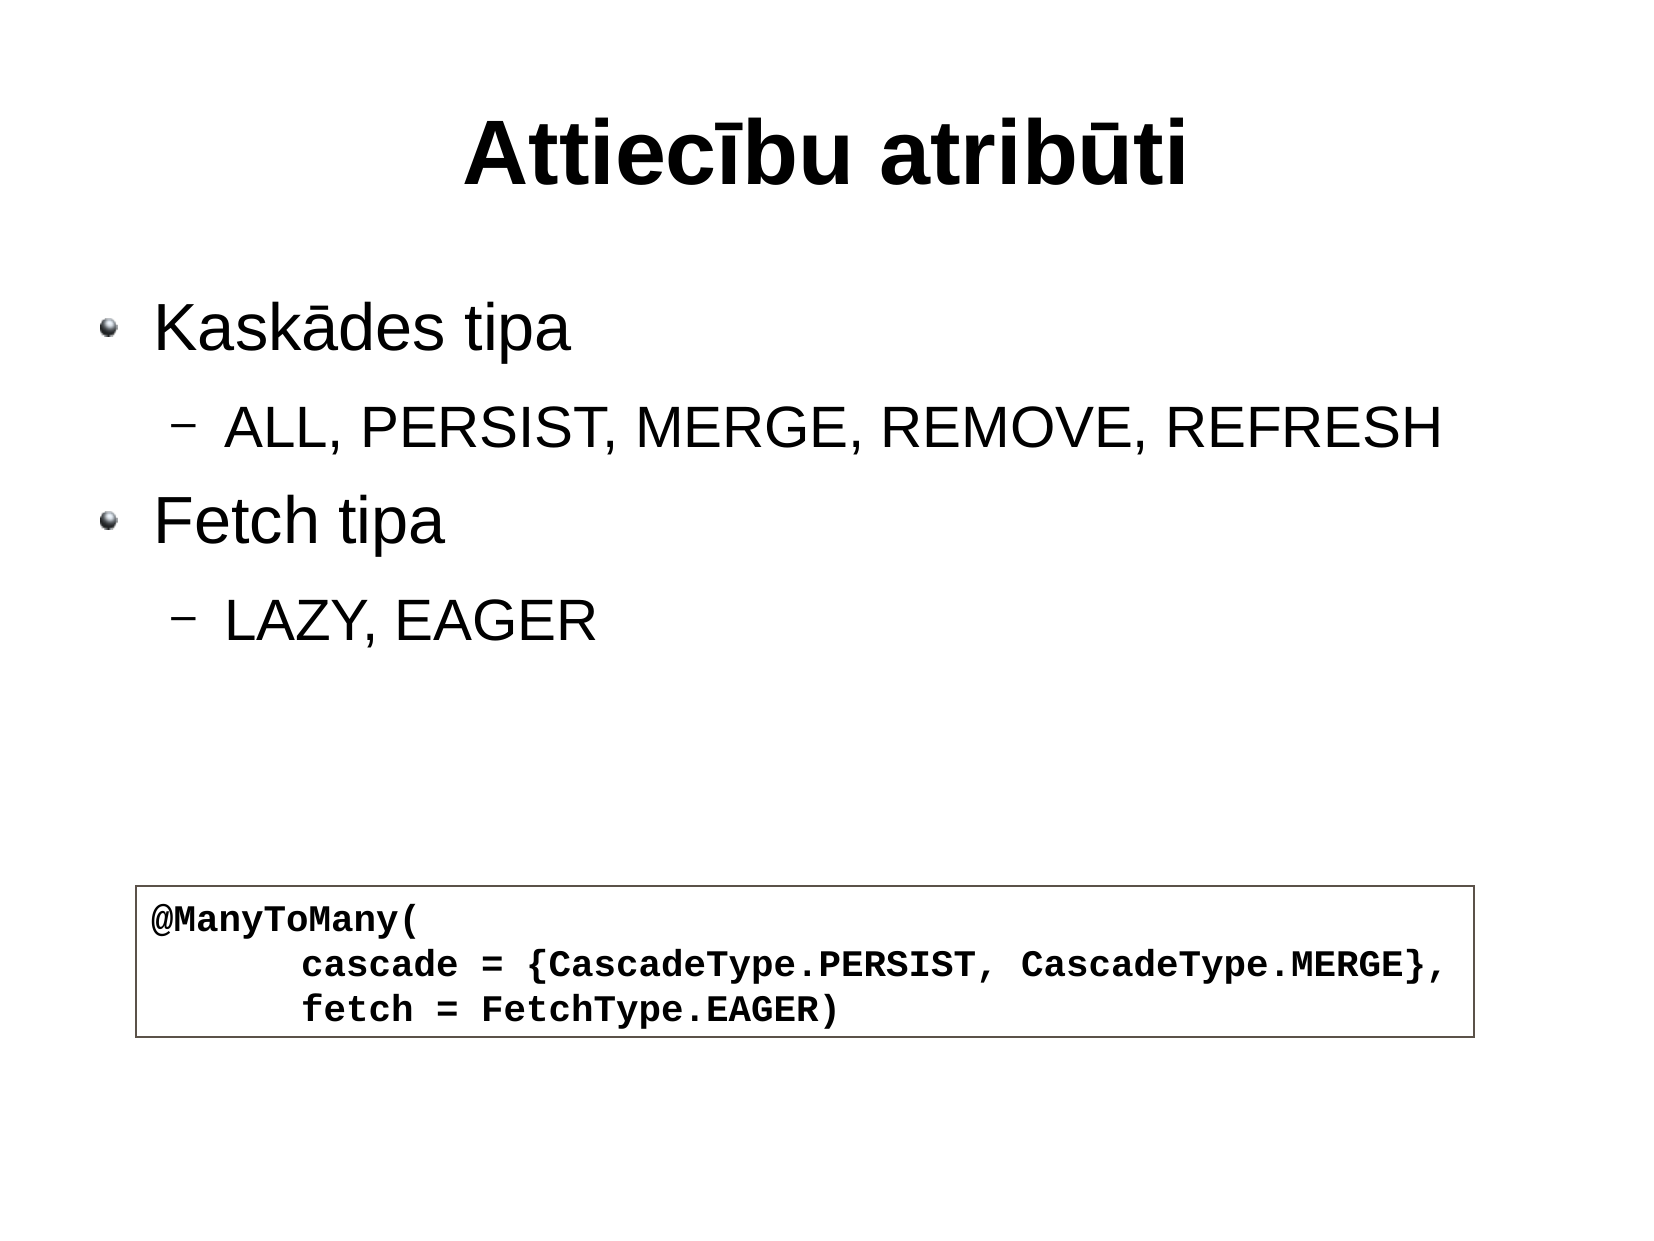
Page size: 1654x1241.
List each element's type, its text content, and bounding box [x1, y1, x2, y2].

title Attiecību atribūti [82, 49, 1571, 257]
list Kaskādes tipa ALL, PERSIST, MERGE, REMOVE, REFRESH Fetch tipa LAZY, EAGER [82, 290, 1538, 1010]
text_box @ManyToMany( cascade = {CascadeType.PERSIST, CascadeType.MERGE}, fetch = FetchType.EAGER) [136, 886, 1474, 1037]
